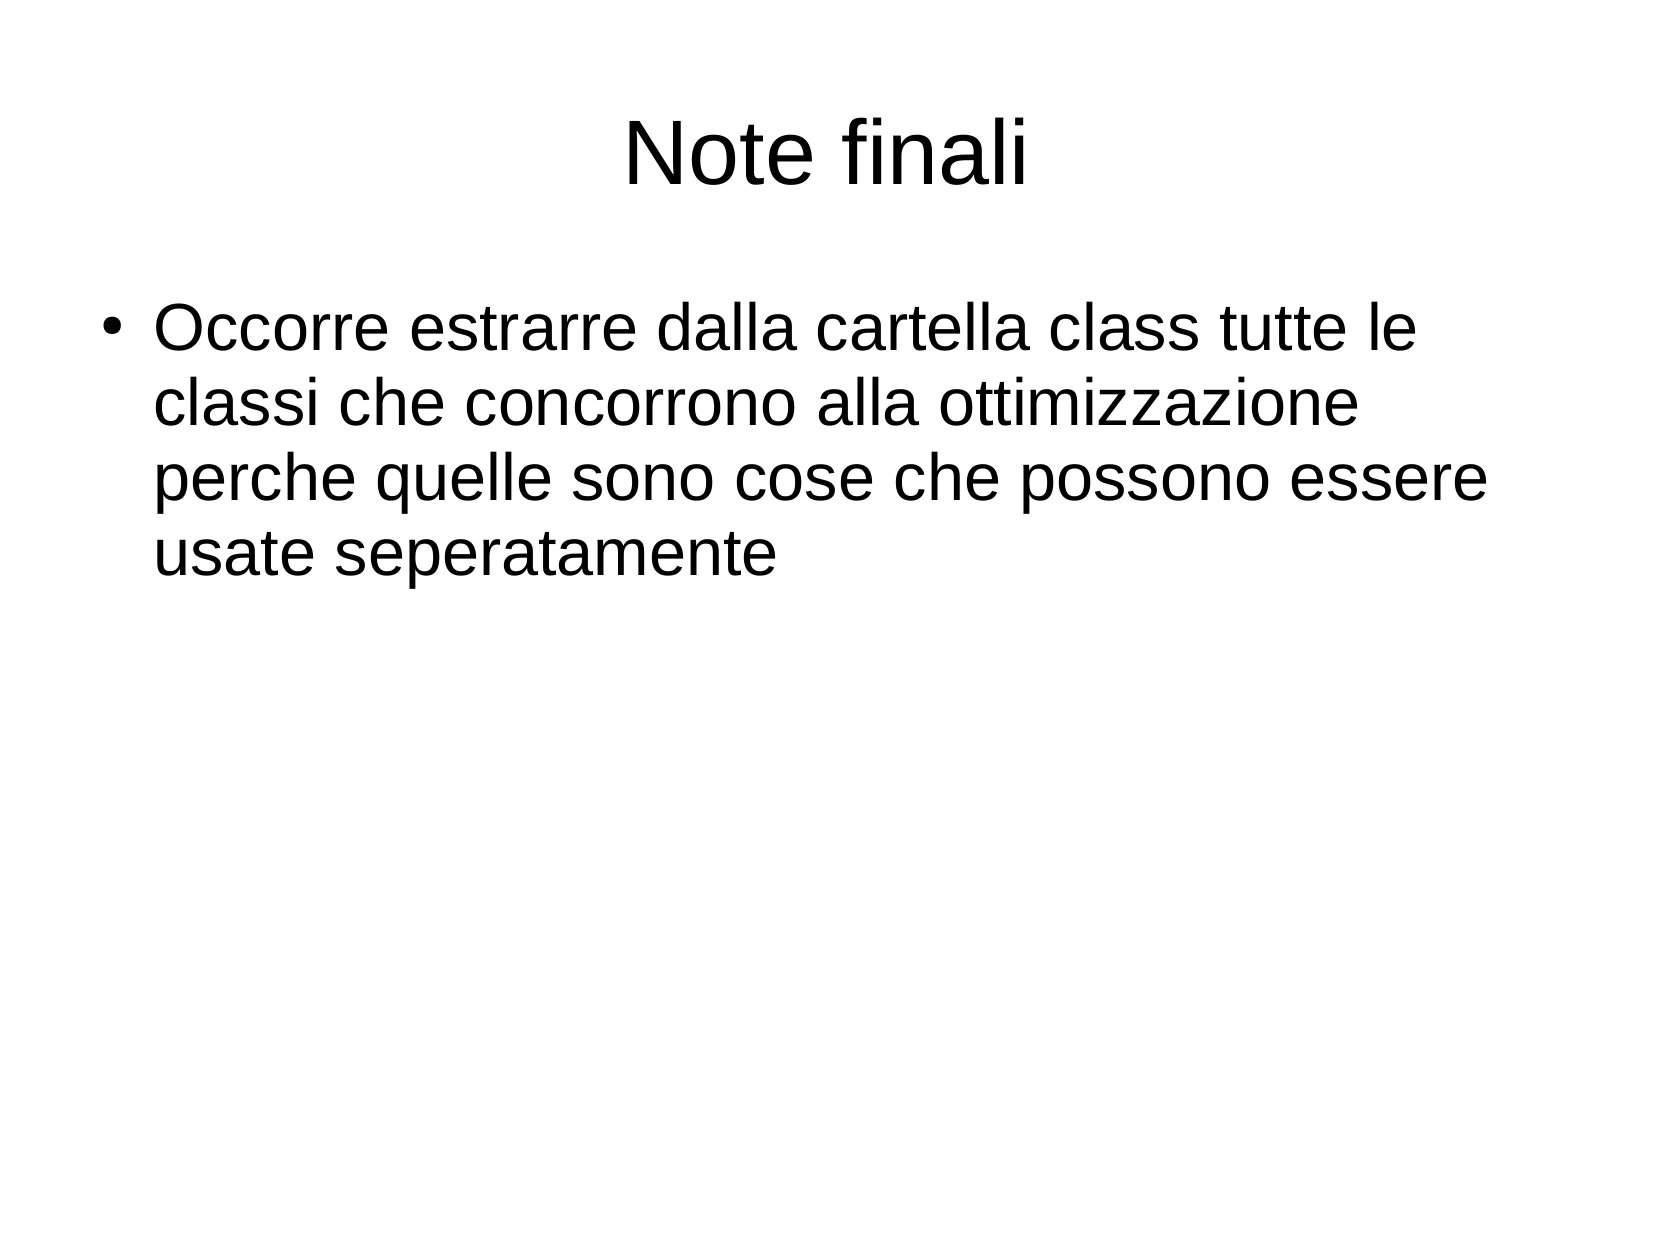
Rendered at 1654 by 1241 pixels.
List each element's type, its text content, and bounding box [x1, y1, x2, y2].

title Note finali [82, 49, 1571, 257]
list Occorre estrarre dalla cartella class tutte le classi che concorrono alla ottimizzazione perche quelle sono cose che possono essere usate seperatamente [82, 290, 1571, 1010]
